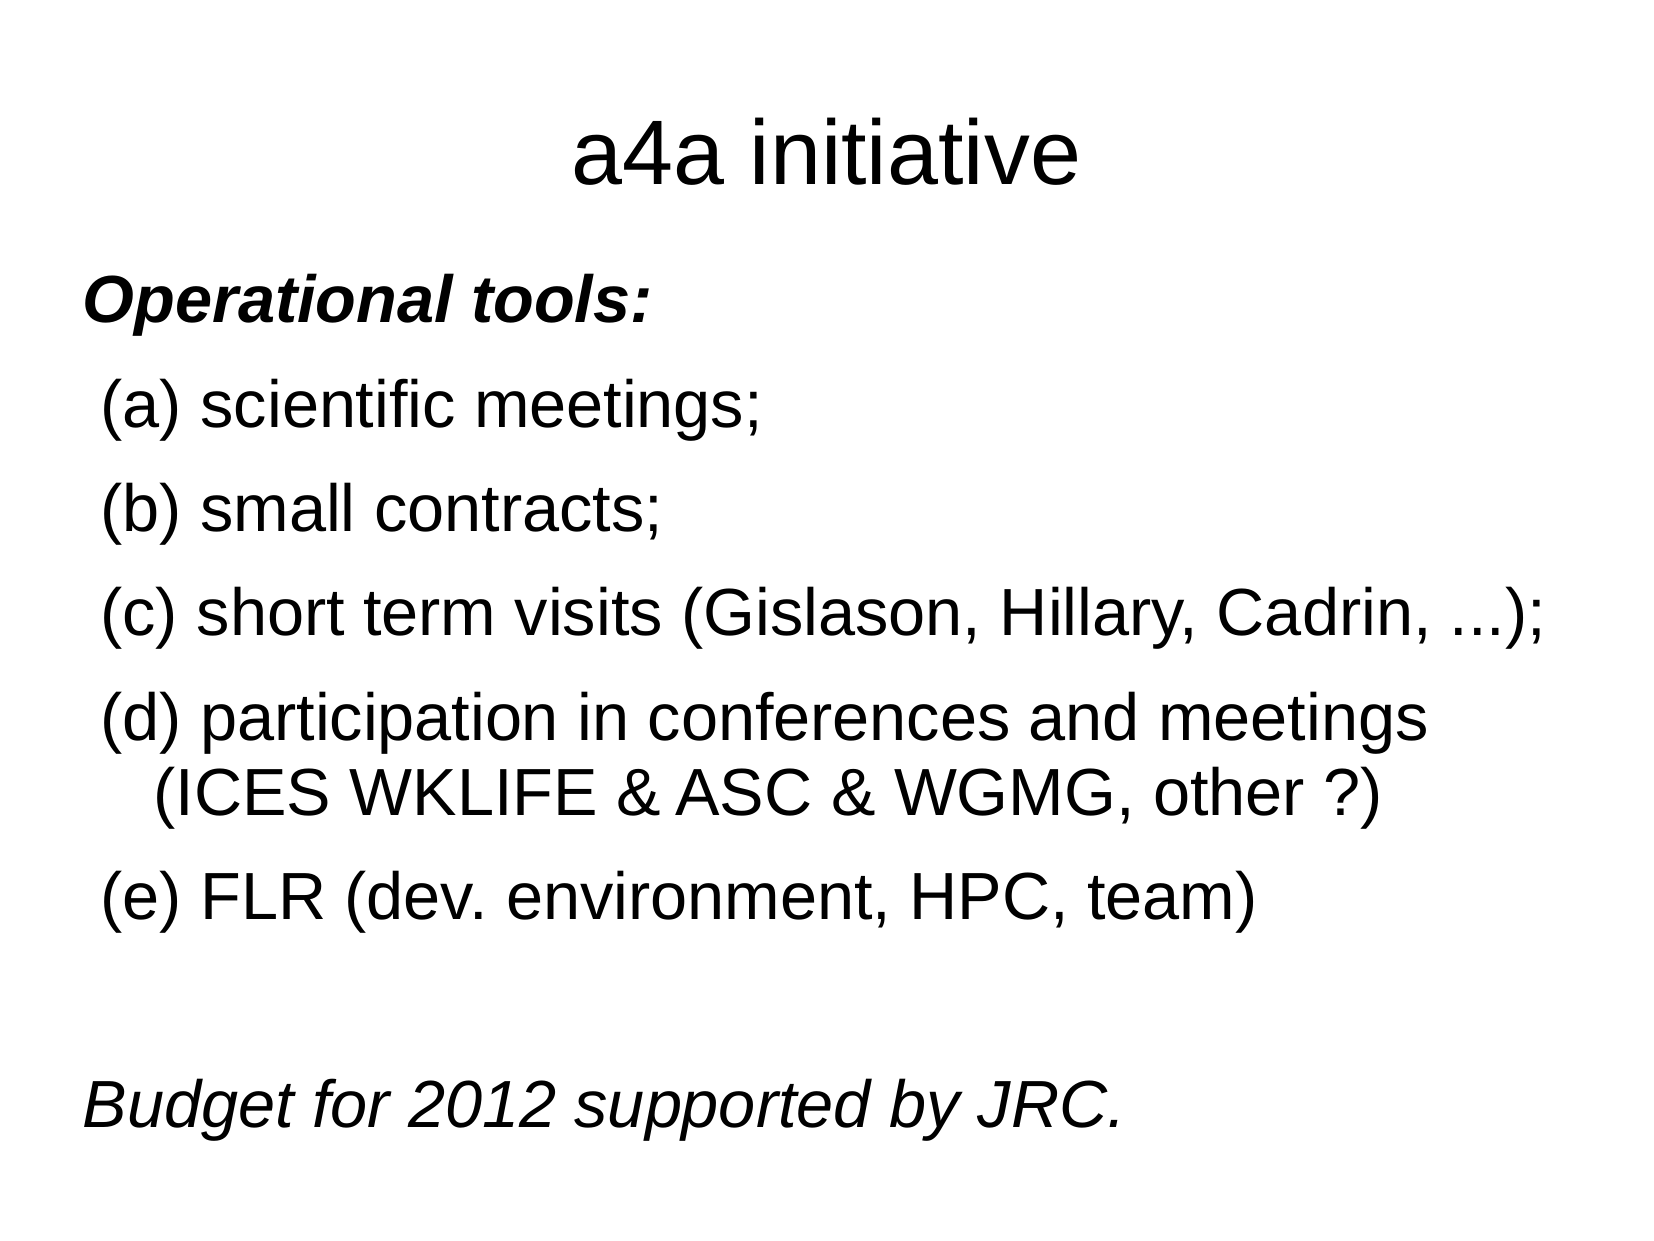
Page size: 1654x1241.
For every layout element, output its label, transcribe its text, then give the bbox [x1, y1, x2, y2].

list Operational tools: scientific meetings; small contracts; short term visits (Gislason, Hillary, Cadrin, ...); participation in conferences and meetings (ICES WKLIFE & ASC & WGMG, other ?) FLR (dev. environment, HPC, team) Budget for 2012 supported by JRC. [82, 262, 1571, 1201]
title a4a initiative [82, 49, 1571, 257]
